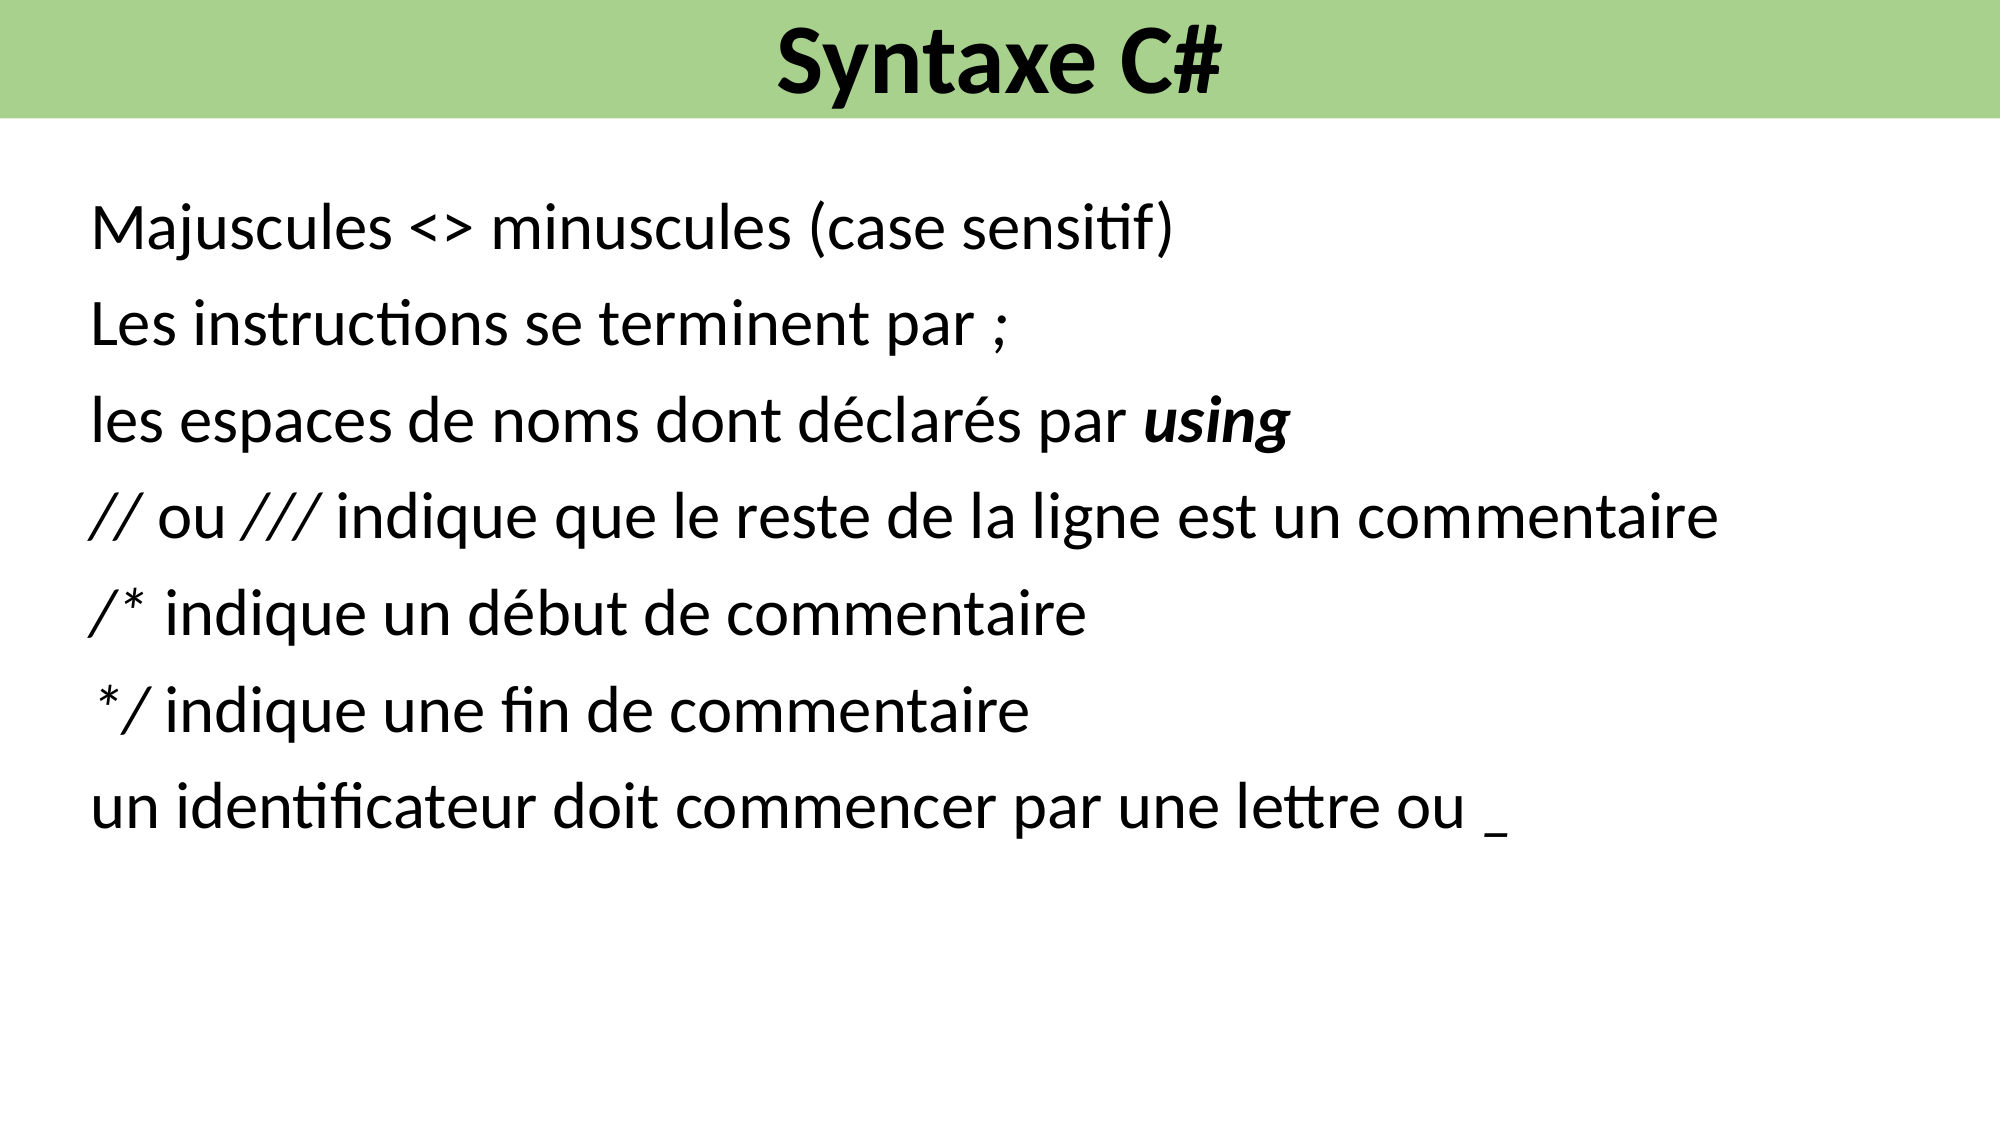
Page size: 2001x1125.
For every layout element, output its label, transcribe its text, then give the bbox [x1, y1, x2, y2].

title Syntaxe C# [0, 0, 2000, 119]
text_box Majuscules <> minuscules (case sensitif) Les instructions se terminent par ; les espaces de noms dont déclarés par using // ou /// indique que le reste de la ligne est un commentaire /* indique un début de commentaire */ indique une fin de commentaire un identificateur doit commencer par une lettre ou _ [75, 174, 2000, 1039]
